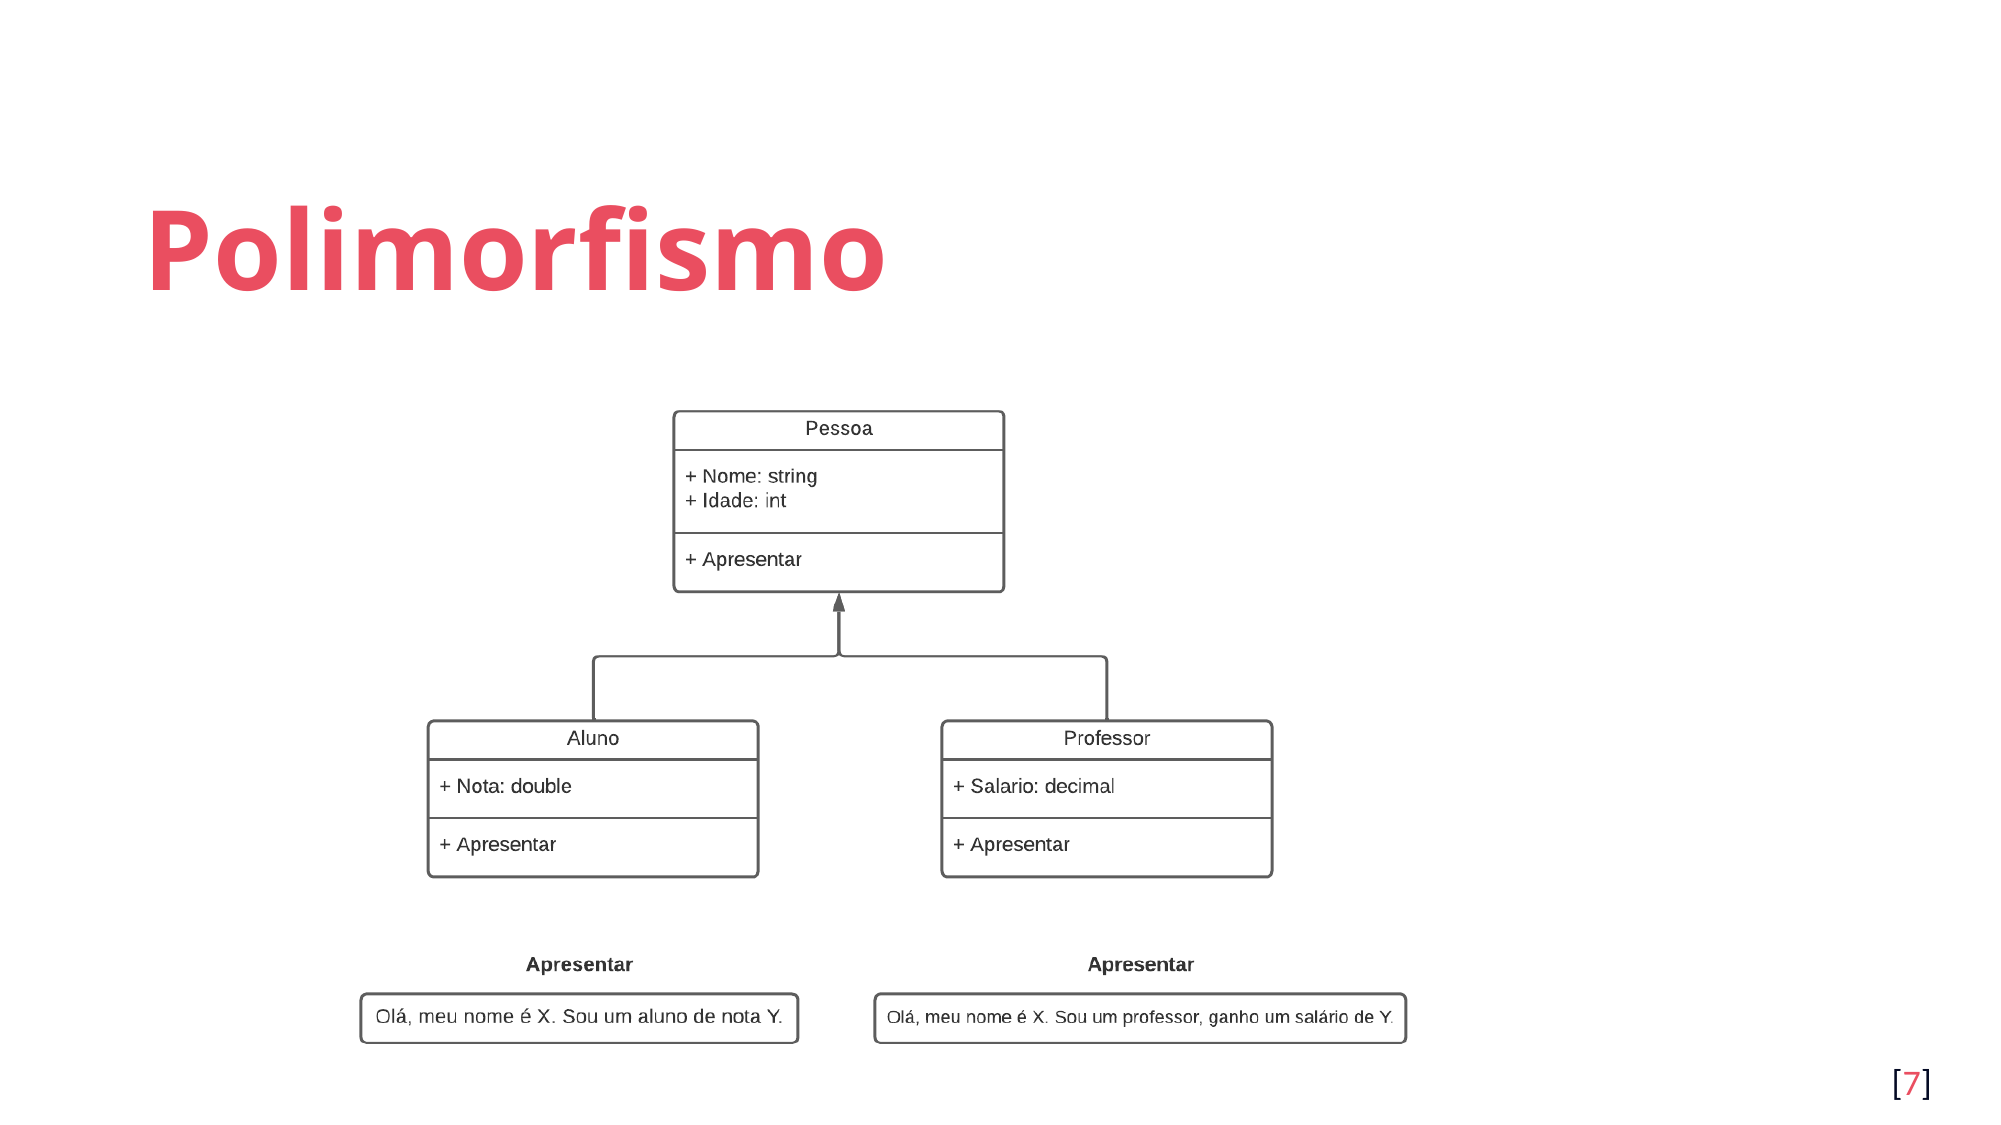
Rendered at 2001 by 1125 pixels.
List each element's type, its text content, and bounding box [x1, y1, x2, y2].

picture [288, 359, 1469, 1094]
text_box Polimorfismo [123, 139, 1878, 324]
slide_number [7] [1871, 1038, 1992, 1125]
